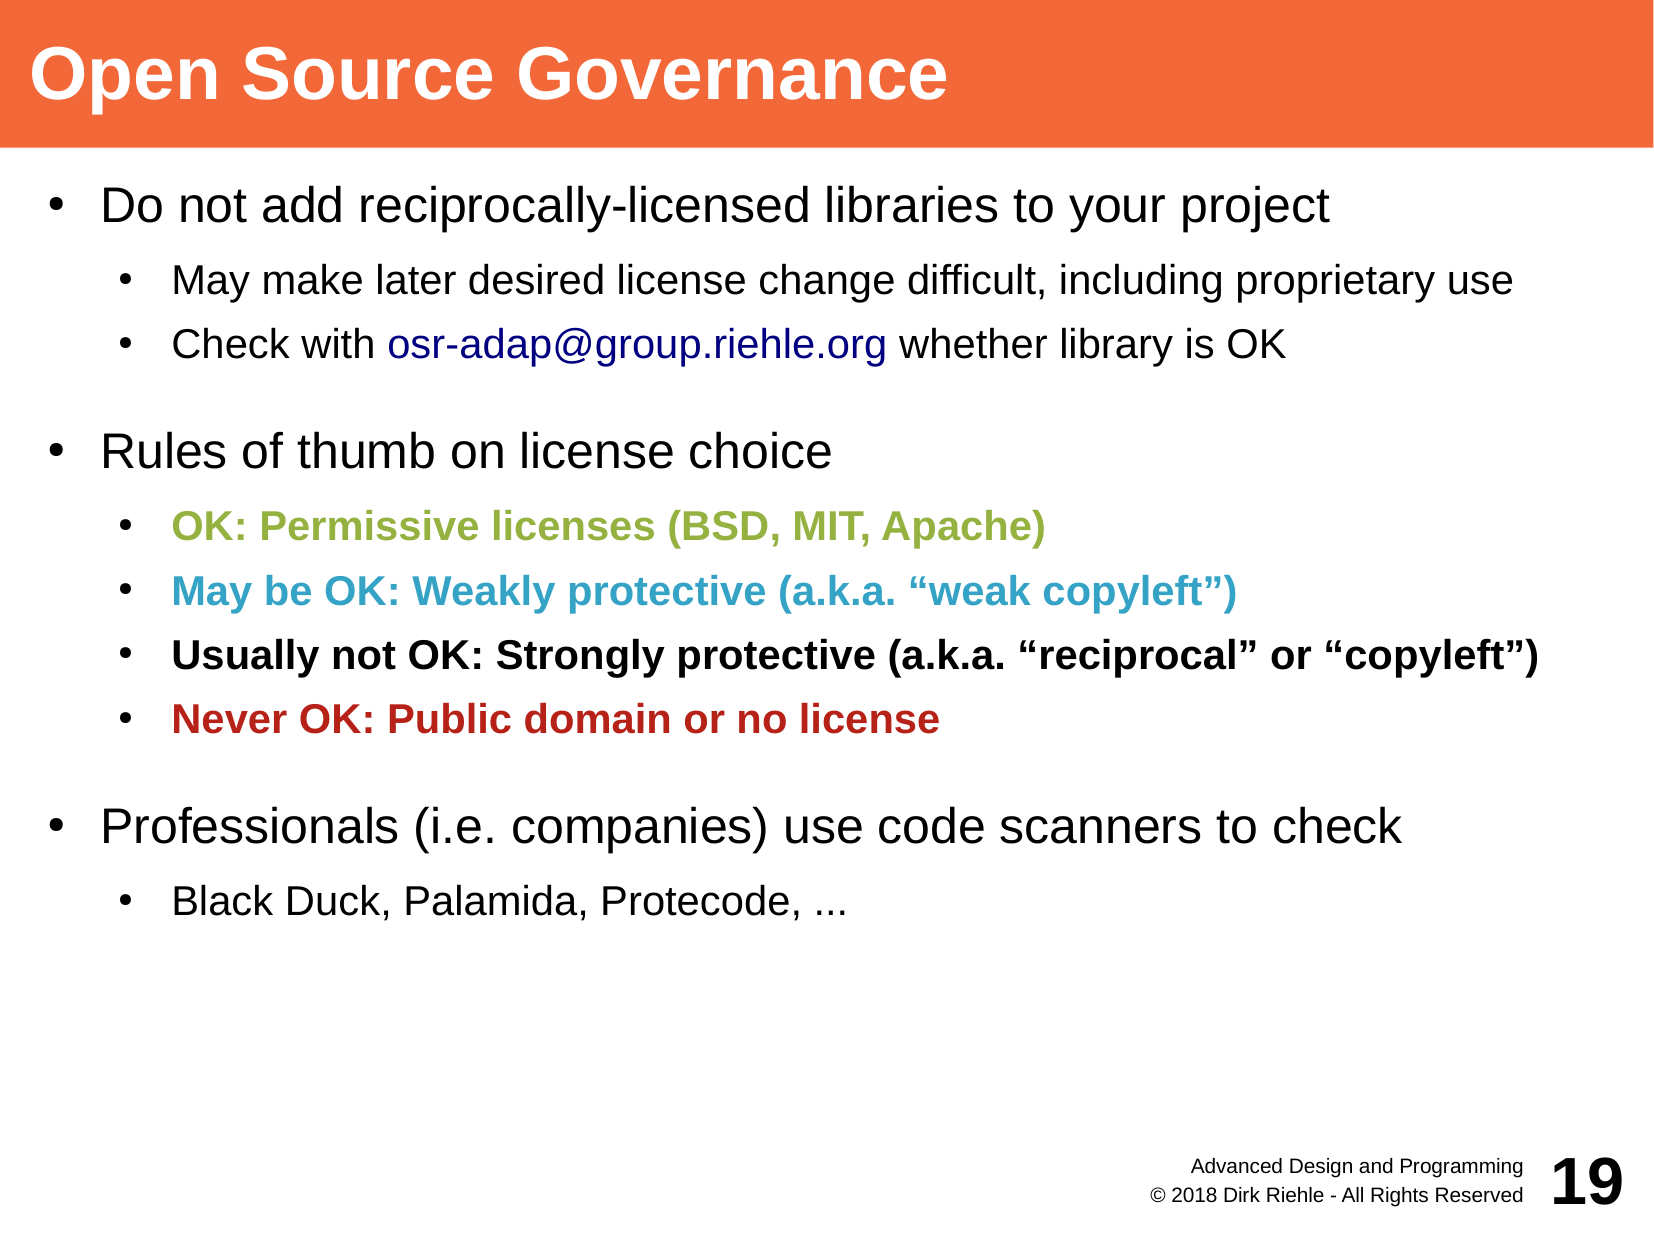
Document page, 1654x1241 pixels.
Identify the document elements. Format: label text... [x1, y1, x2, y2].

list Do not add reciprocally-licensed libraries to your project May make later desired license change difficult, including proprietary use Check with osr-adap@group.riehle.org whether library is OK Rules of thumb on license choice OK: Permissive licenses (BSD, MIT, Apache) May be OK: Weakly protective (a.k.a. “weak copyleft”) Usually not OK: Strongly protective (a.k.a. “reciprocal” or “copyleft”) Never OK: Public domain or no license Professionals (i.e. companies) use code scanners to check Black Duck, Palamida, Protecode, ... [29, 177, 1625, 1063]
title Open Source Governance [0, 0, 1654, 148]
